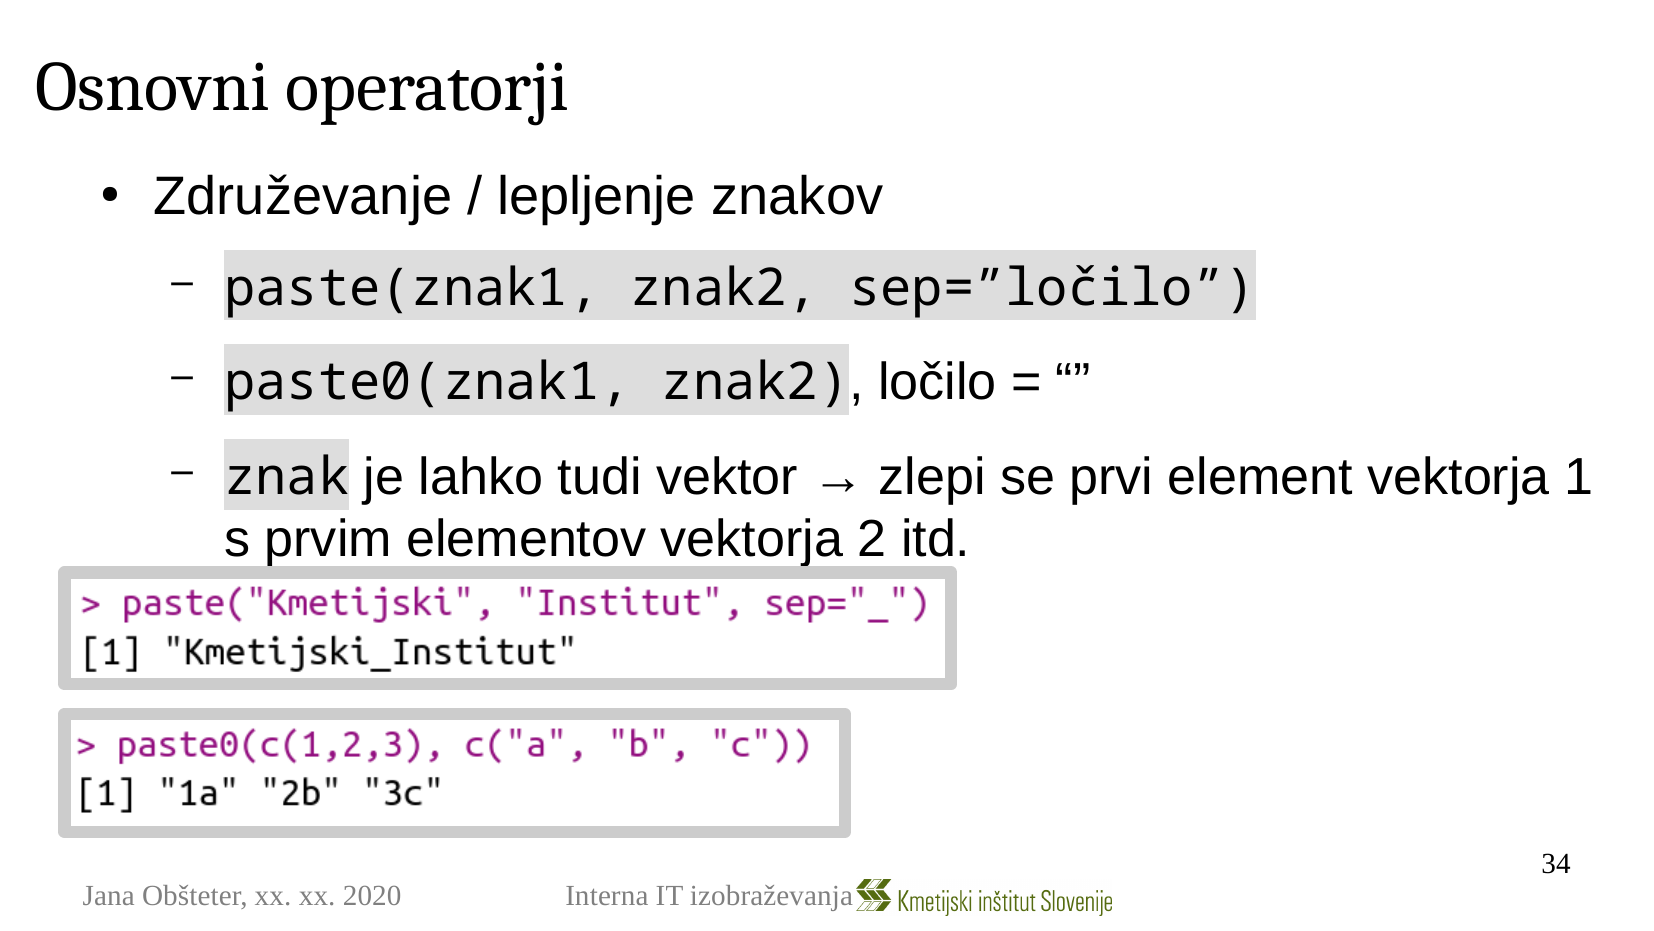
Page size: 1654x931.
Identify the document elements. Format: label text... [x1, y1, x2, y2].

picture [70, 720, 839, 826]
title Osnovni operatorji [35, 21, 1524, 154]
list Združevanje / lepljenje znakov paste(znak1, znak2, sep=”ločilo”) paste0(znak1, znak2), ločilo = “” znak je lahko tudi vektor → zlepi se prvi element vektorja 1 s prvim elementov vektorja 2 itd. [82, 165, 1619, 827]
picture [70, 578, 945, 678]
picture [856, 879, 1112, 916]
